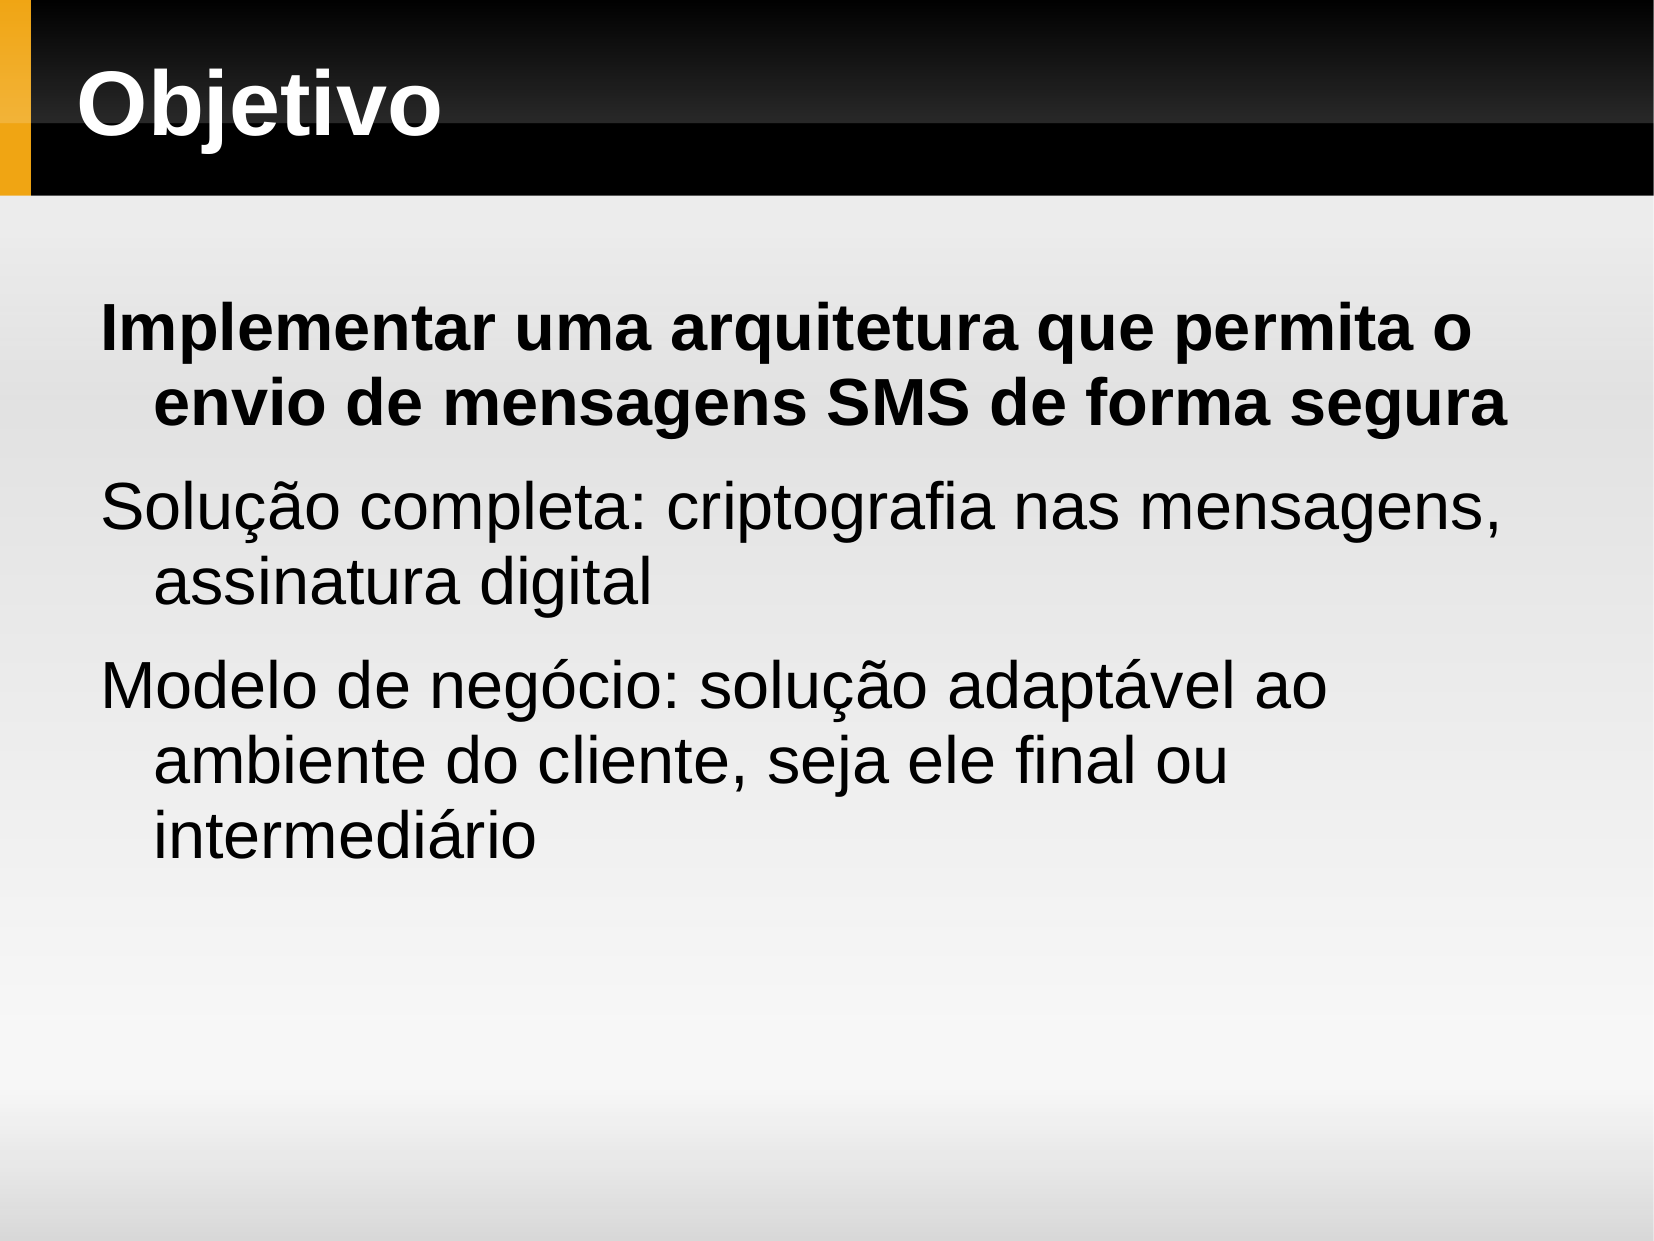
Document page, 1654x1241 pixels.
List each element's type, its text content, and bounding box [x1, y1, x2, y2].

picture [0, 0, 1654, 1241]
list Implementar uma arquitetura que permita o envio de mensagens SMS de forma segura Solução completa: criptografia nas mensagens, assinatura digital Modelo de negócio: solução adaptável ao ambiente do cliente, seja ele final ou intermediário [82, 290, 1571, 1094]
title Objetivo [76, 7, 1565, 200]
